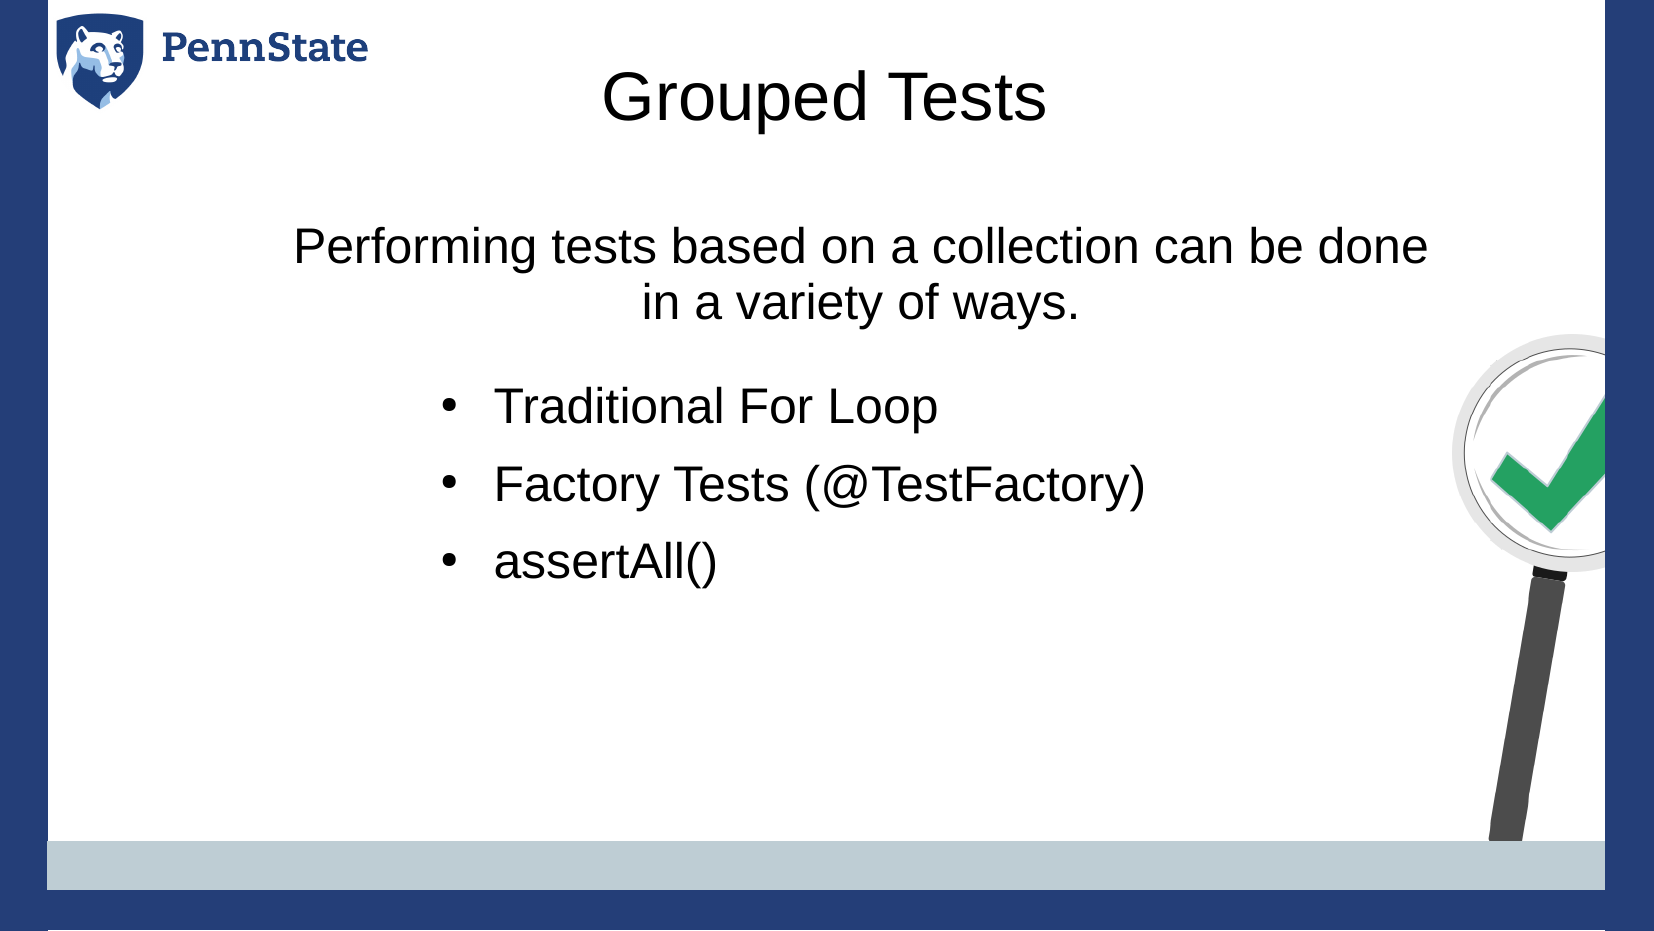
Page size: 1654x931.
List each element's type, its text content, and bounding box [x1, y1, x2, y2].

picture [1452, 334, 1605, 841]
picture [48, 0, 411, 152]
list Performing tests based on a collection can be done in a variety of ways. [211, 218, 1441, 376]
title Grouped Tests [60, 19, 1591, 175]
list Traditional For Loop Factory Tests (@TestFactory) assertAll() [422, 378, 1231, 619]
